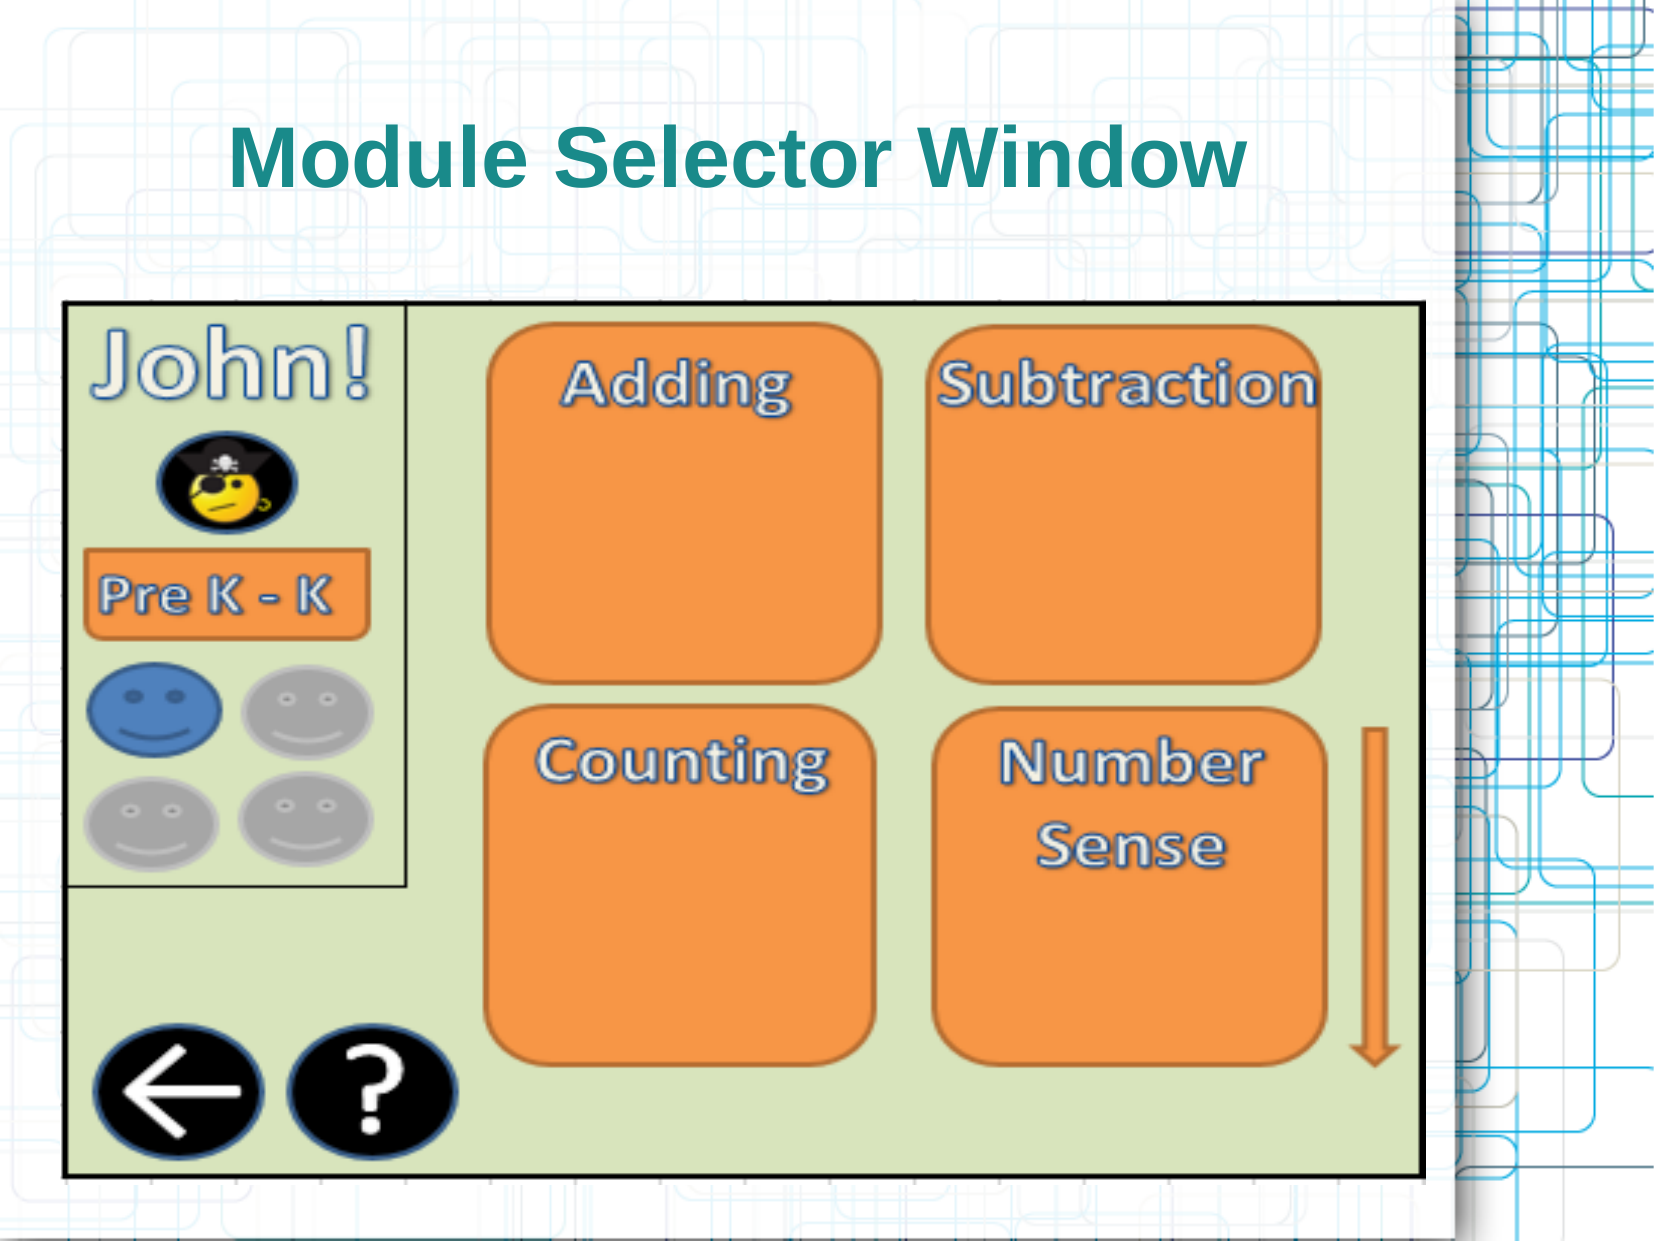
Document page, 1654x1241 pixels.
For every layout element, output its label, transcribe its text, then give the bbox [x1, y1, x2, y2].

title Module Selector Window [59, 49, 1418, 257]
picture [60, 300, 1426, 1186]
